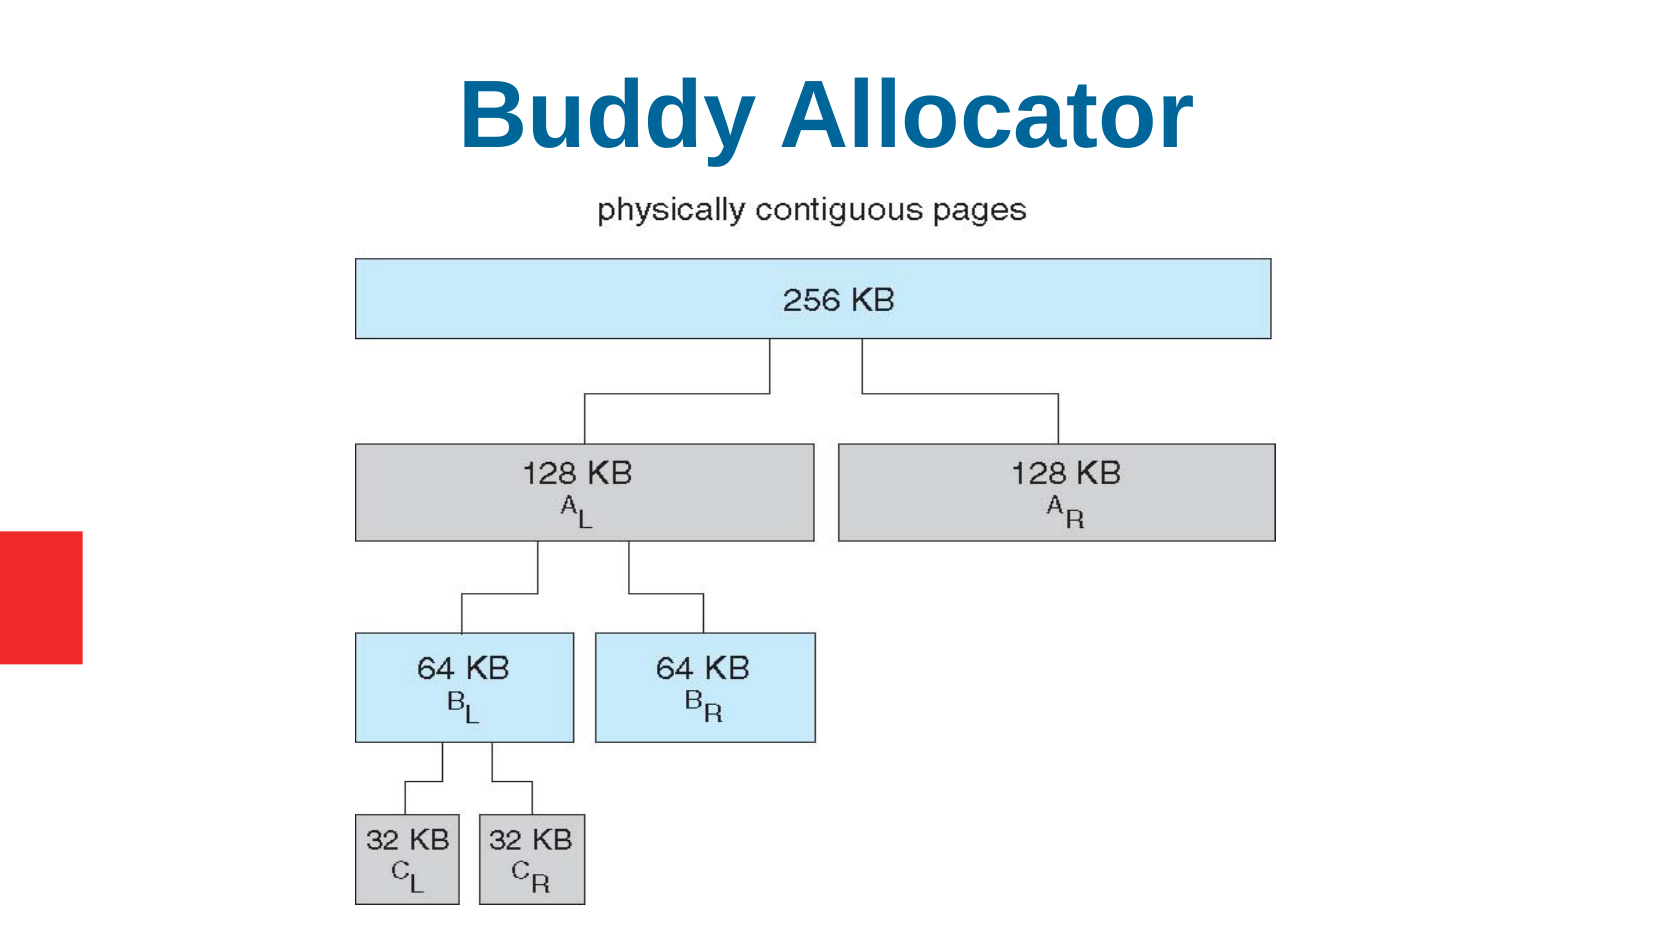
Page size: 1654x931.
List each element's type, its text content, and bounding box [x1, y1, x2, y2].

picture [355, 192, 1276, 905]
title Buddy Allocator [82, 37, 1571, 193]
